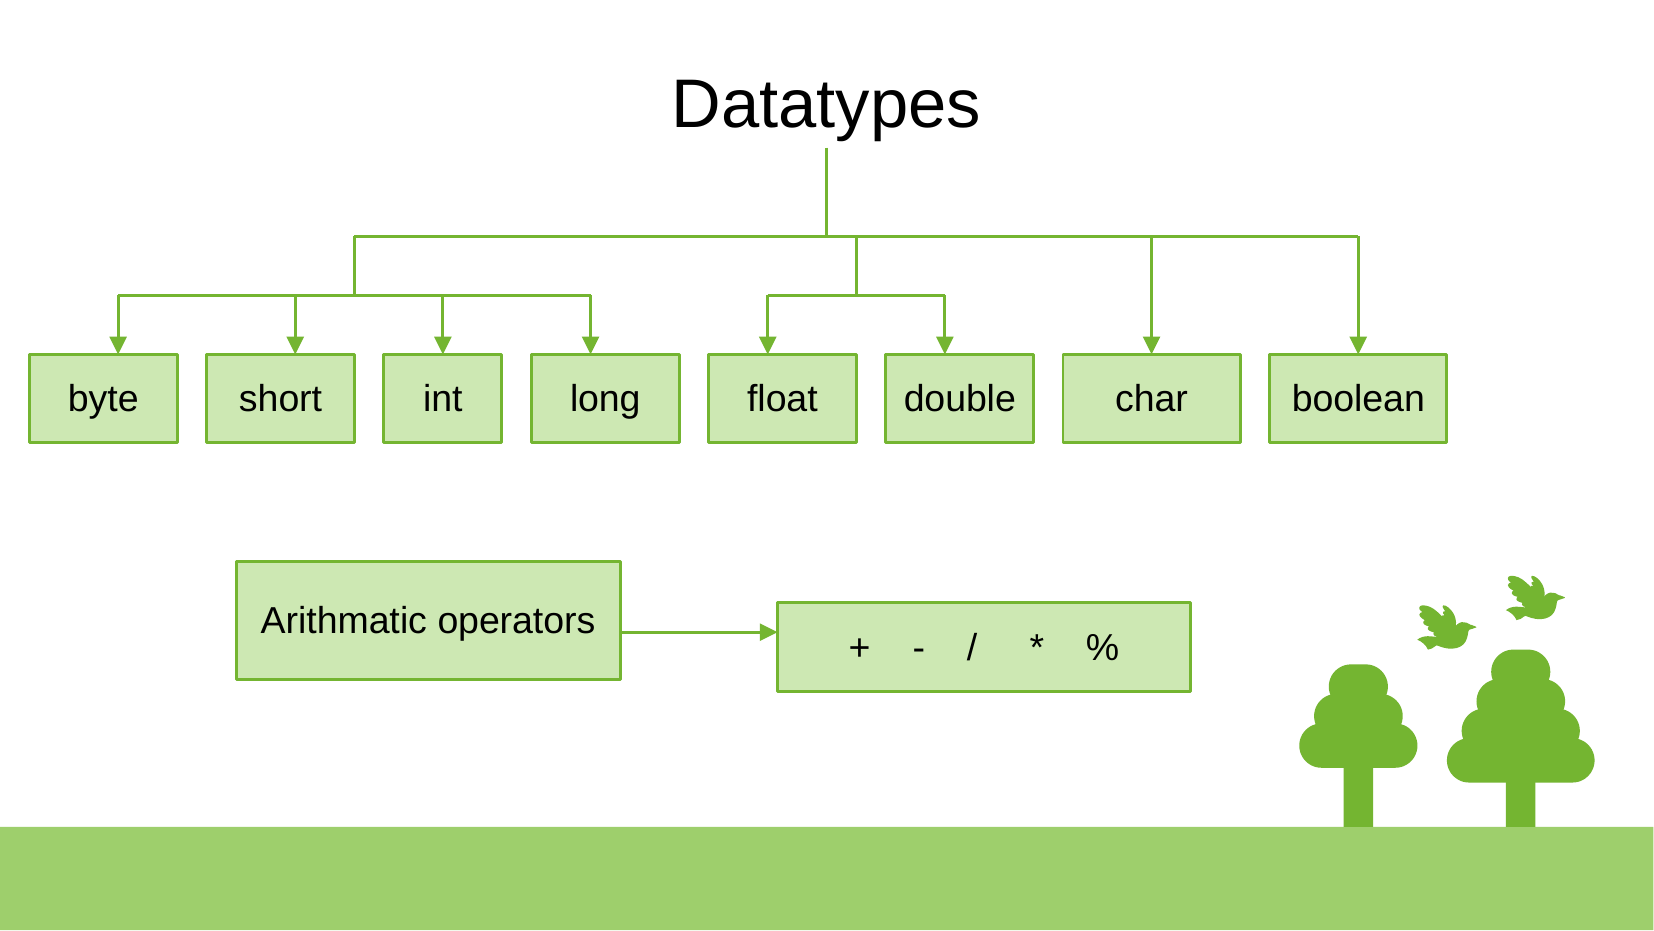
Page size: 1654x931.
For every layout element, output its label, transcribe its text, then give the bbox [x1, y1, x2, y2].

text_box + - / * % [777, 602, 1191, 692]
text_box short [206, 354, 355, 443]
text_box Arithmatic operators [236, 561, 621, 680]
title Datatypes [88, 29, 1565, 178]
text_box int [383, 354, 502, 443]
text_box float [708, 354, 857, 443]
text_box long [531, 354, 680, 443]
text_box double [885, 354, 1034, 443]
text_box byte [29, 354, 178, 443]
text_box char [1062, 354, 1241, 443]
text_box boolean [1269, 354, 1447, 443]
